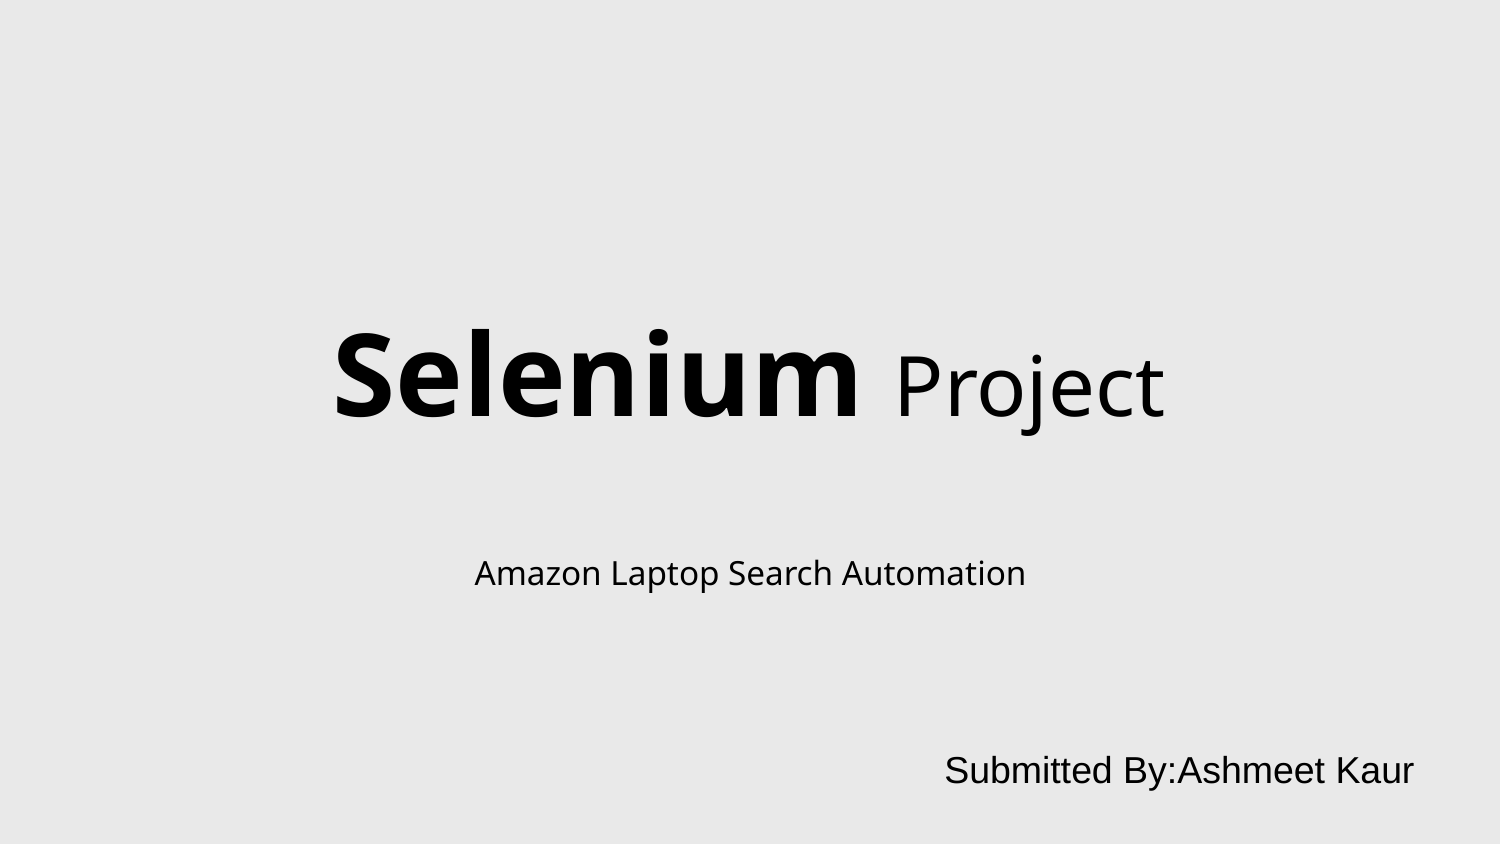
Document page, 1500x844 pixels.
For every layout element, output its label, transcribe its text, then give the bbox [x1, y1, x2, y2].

text_box Submitted By:Ashmeet Kaur [929, 739, 1436, 800]
subtitle Amazon Laptop Search Automation [360, 537, 1141, 613]
title Selenium Project [265, 246, 1233, 521]
